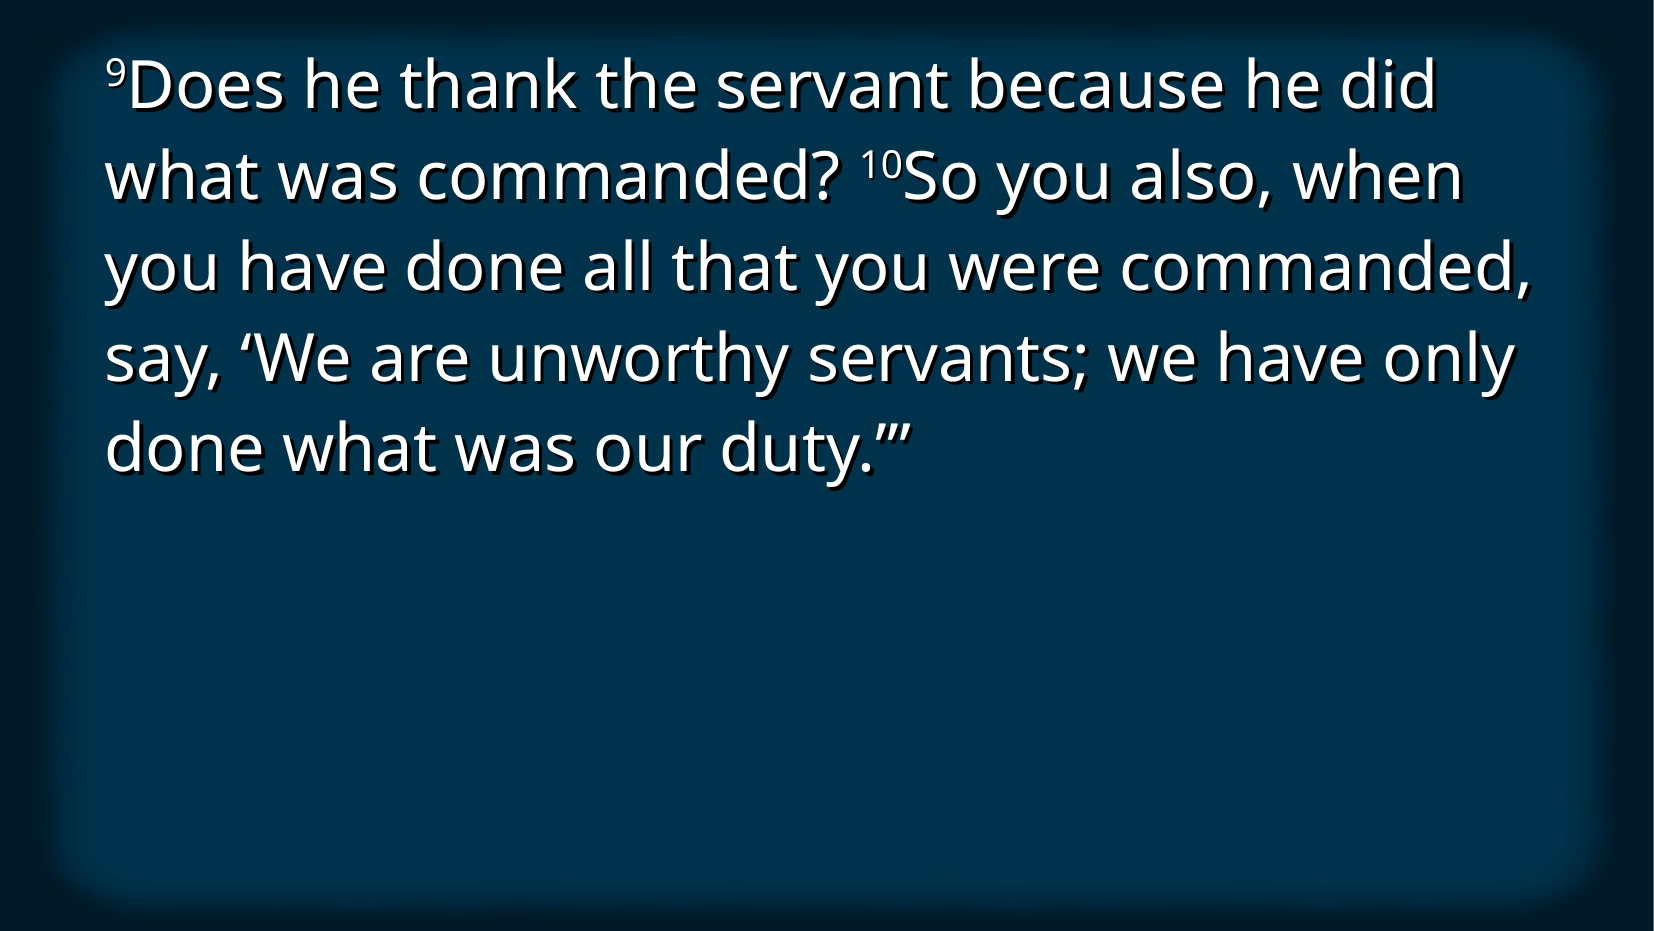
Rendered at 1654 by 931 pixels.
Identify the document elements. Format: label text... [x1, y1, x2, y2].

text_box 9Does he thank the servant because he did what was commanded? 10So you also, when you have done all that you were commanded, say, ‘We are unworthy servants; we have only done what was our duty.’” [90, 30, 1561, 489]
picture [0, 0, 1654, 931]
